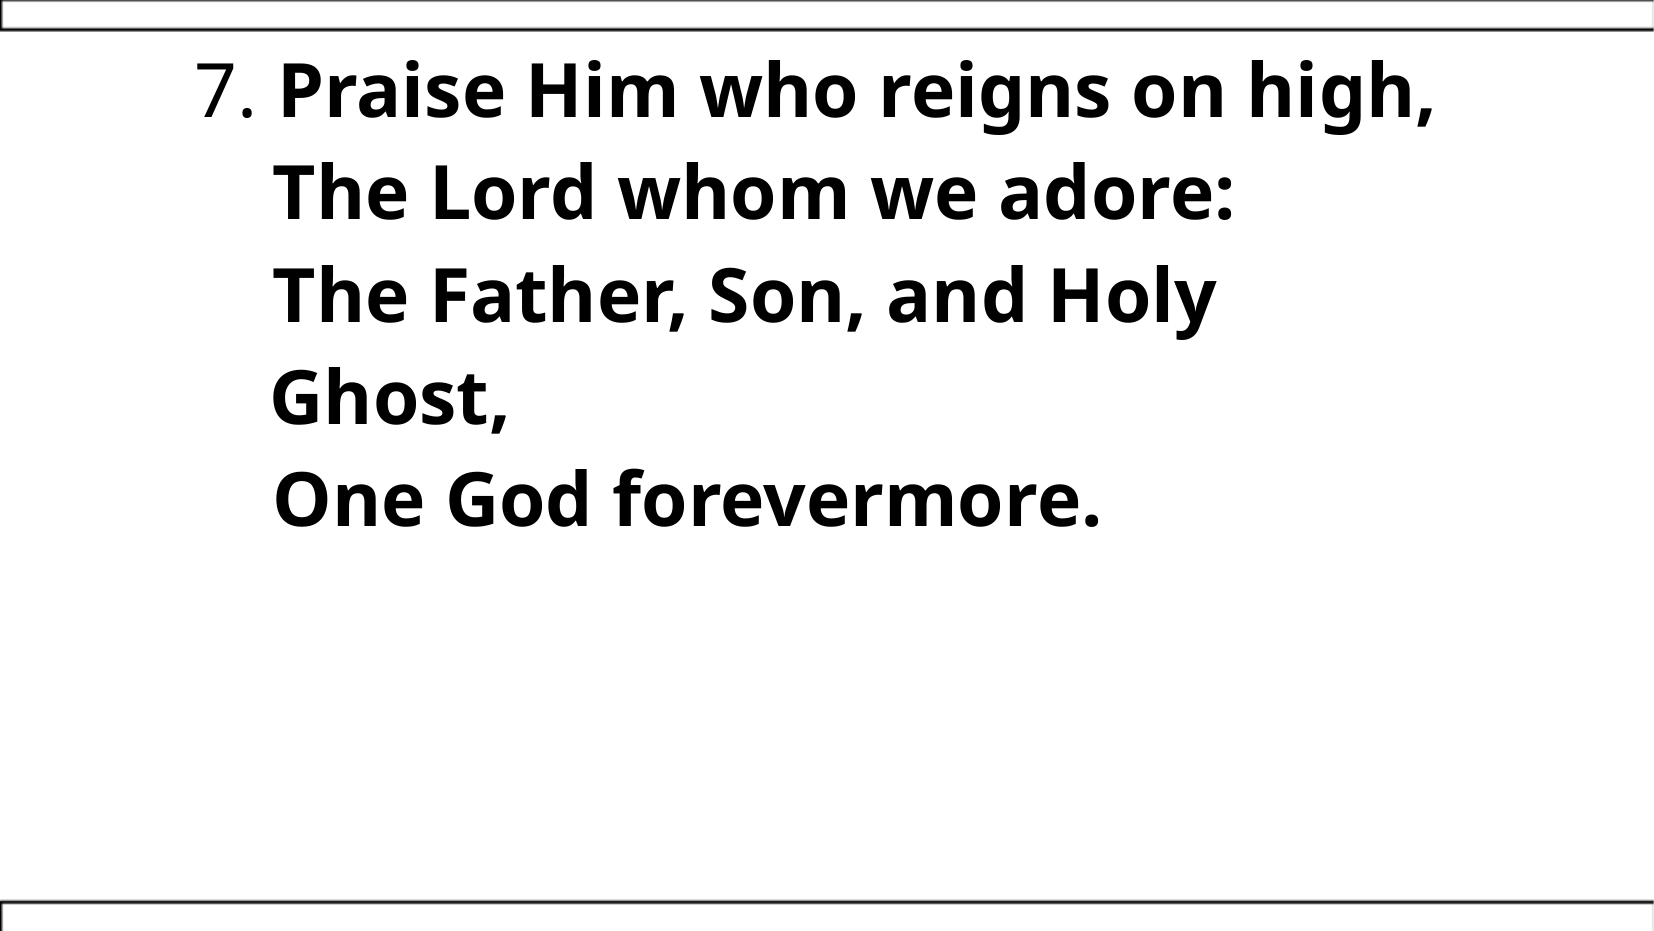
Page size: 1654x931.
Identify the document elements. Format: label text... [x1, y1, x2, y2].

text_box 7. Praise Him who reigns on high, The Lord whom we adore: The Father, Son, and Holy Ghost, One God forevermore. [180, 30, 1471, 445]
picture [0, 0, 1654, 931]
